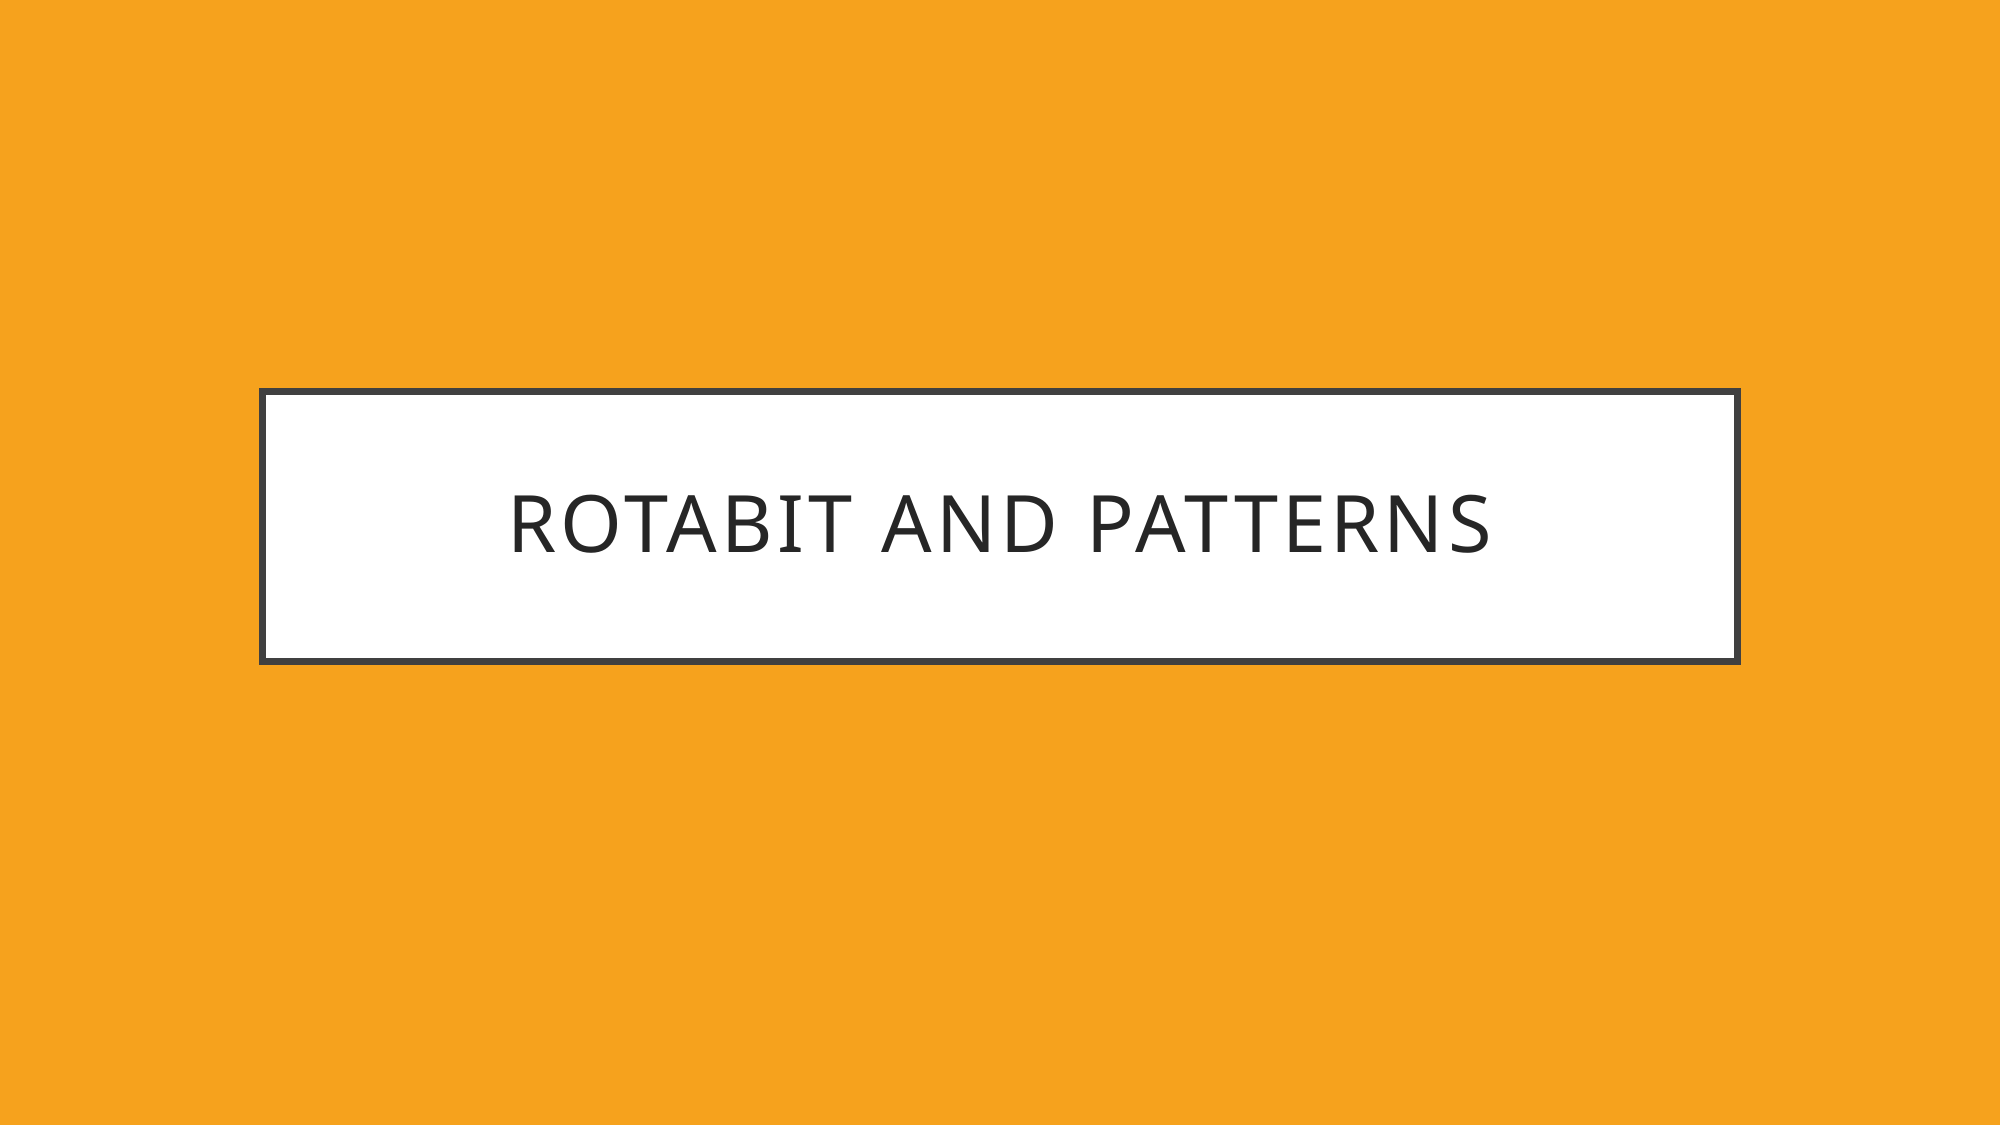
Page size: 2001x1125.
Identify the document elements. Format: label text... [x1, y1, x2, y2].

title Rotabit and patterns [262, 391, 1738, 662]
